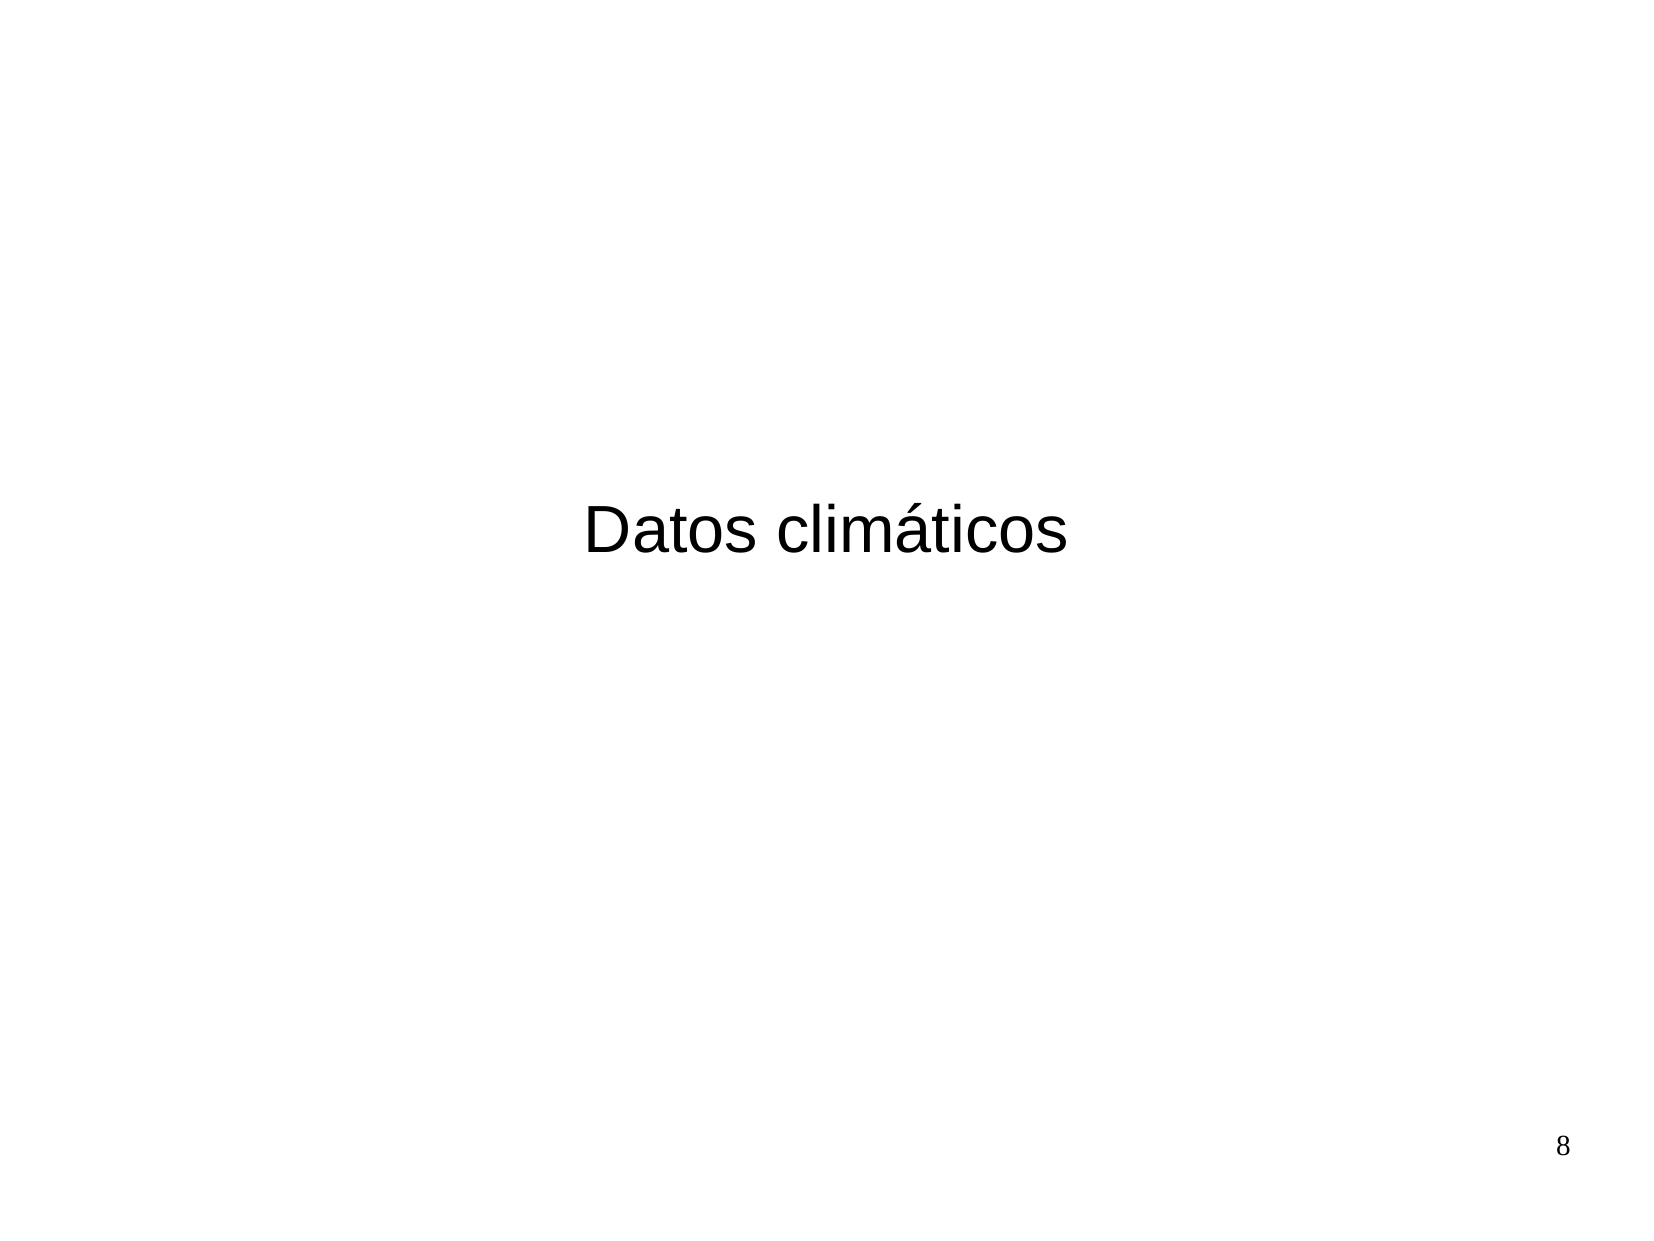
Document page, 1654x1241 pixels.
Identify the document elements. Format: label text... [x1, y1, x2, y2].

subtitle Datos climáticos [82, 49, 1571, 1010]
